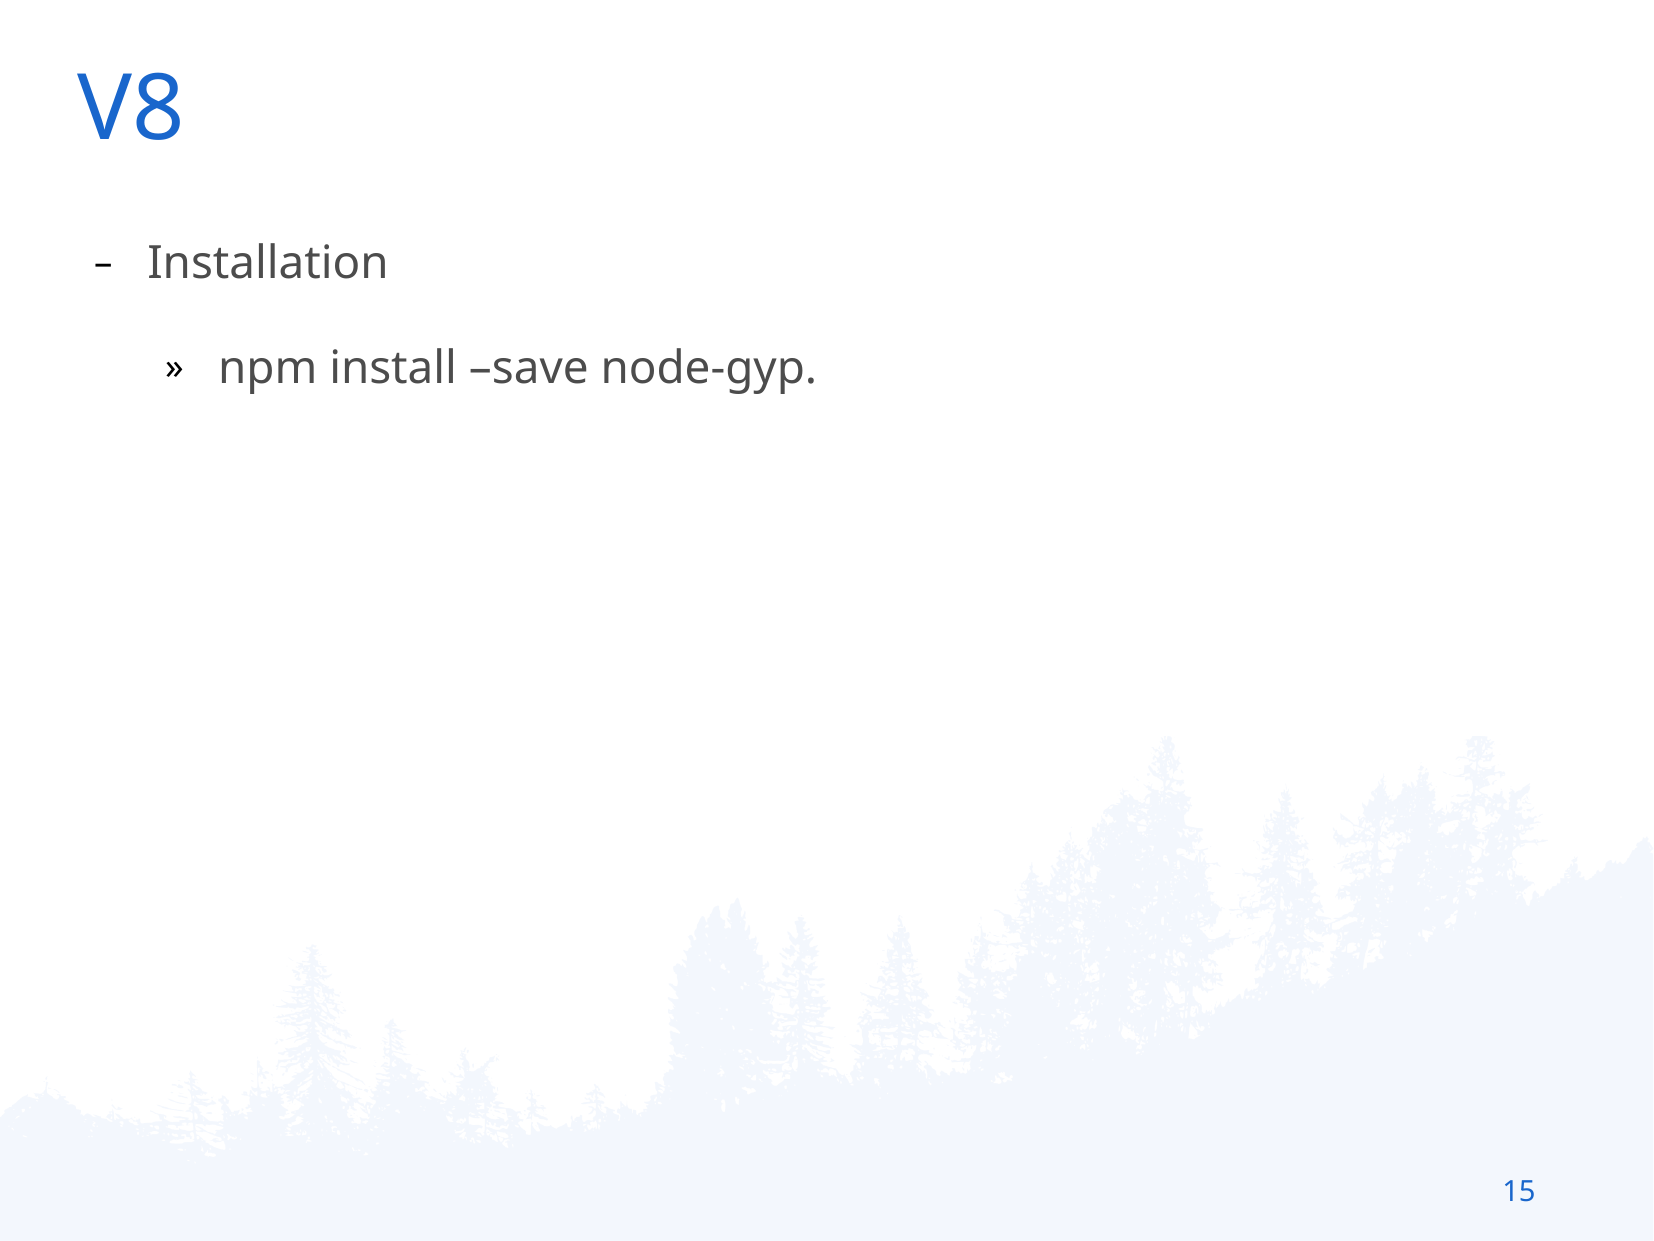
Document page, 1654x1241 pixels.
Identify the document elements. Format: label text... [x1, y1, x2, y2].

picture [0, 736, 1654, 1241]
title V8 [77, 0, 1561, 208]
list Installation npm install –save node-gyp. [76, 217, 1565, 395]
